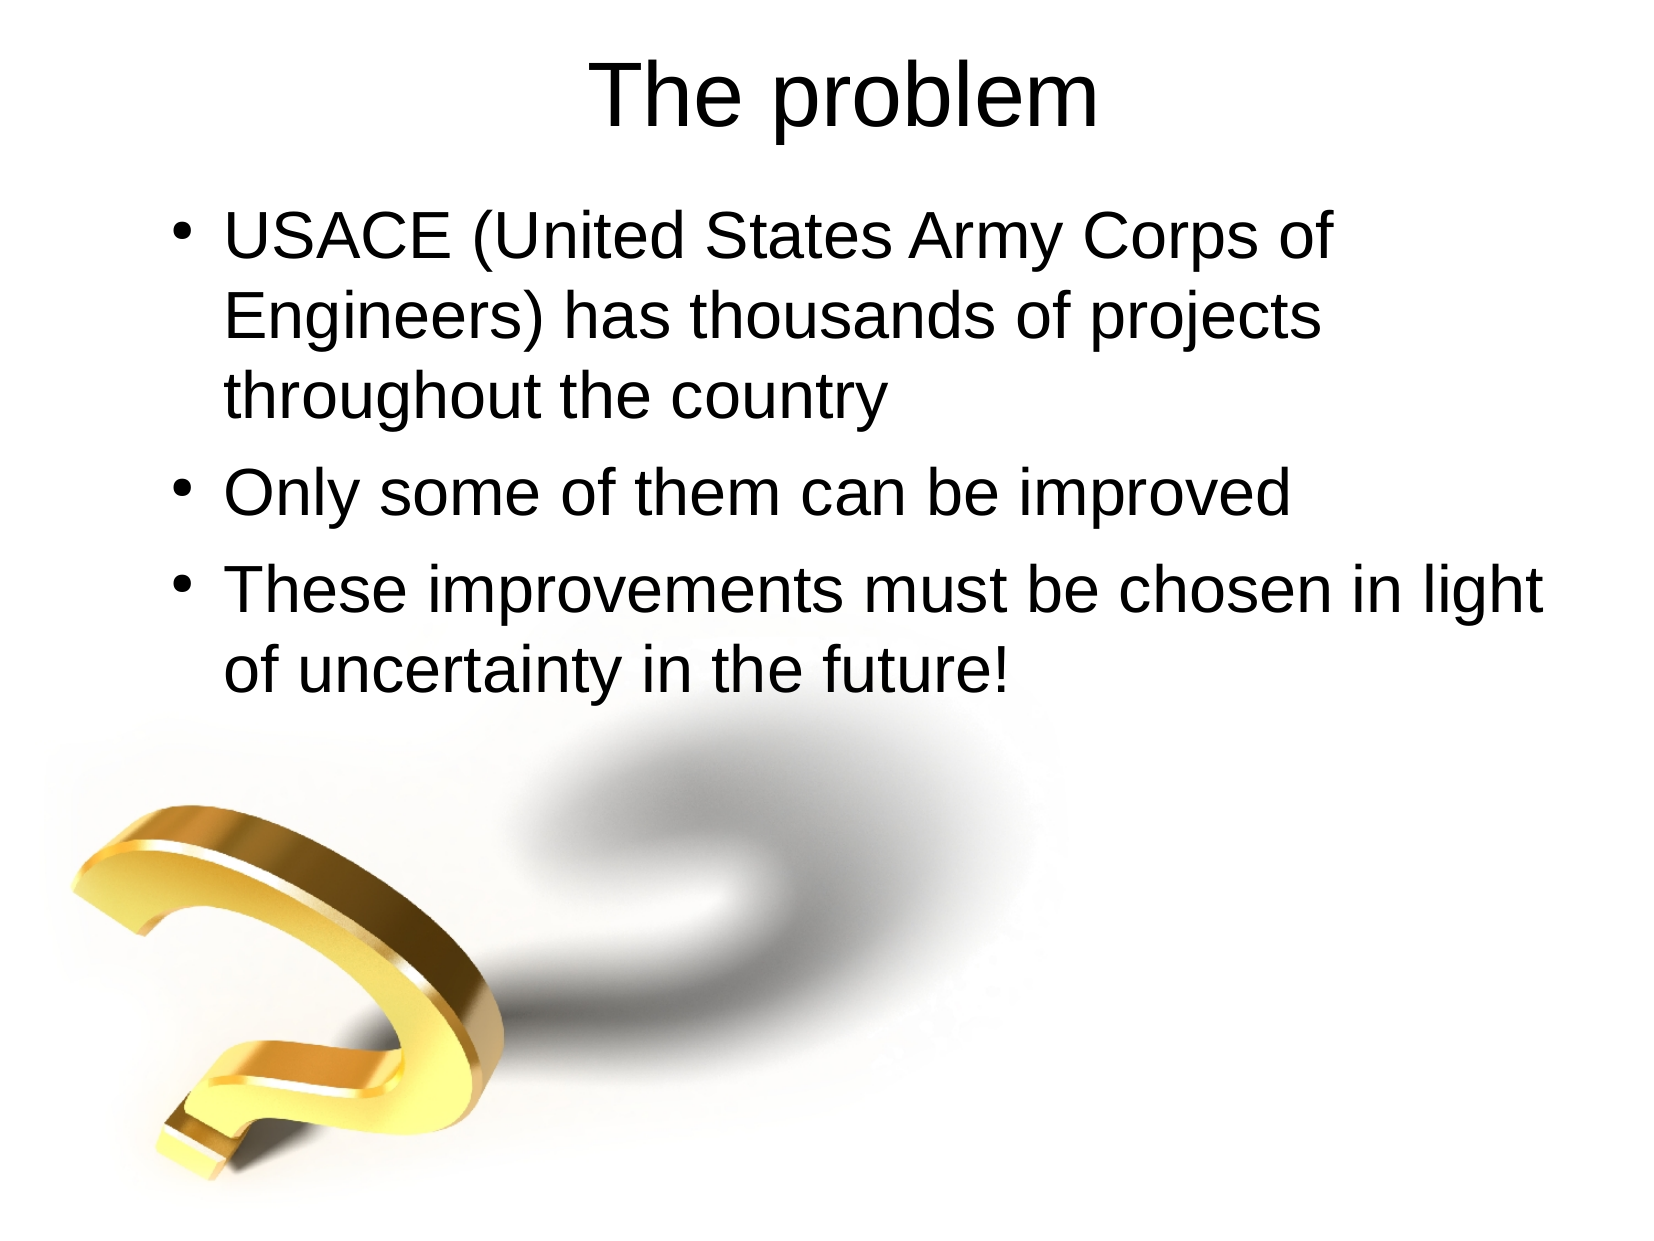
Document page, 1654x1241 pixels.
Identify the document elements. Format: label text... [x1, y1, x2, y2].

title The problem [82, 0, 1571, 193]
picture [0, 440, 1158, 1241]
list USACE (United States Army Corps of Engineers) has thousands of projects throughout the country Only some of them can be improved These improvements must be chosen in light of uncertainty in the future! [137, 184, 1626, 1003]
